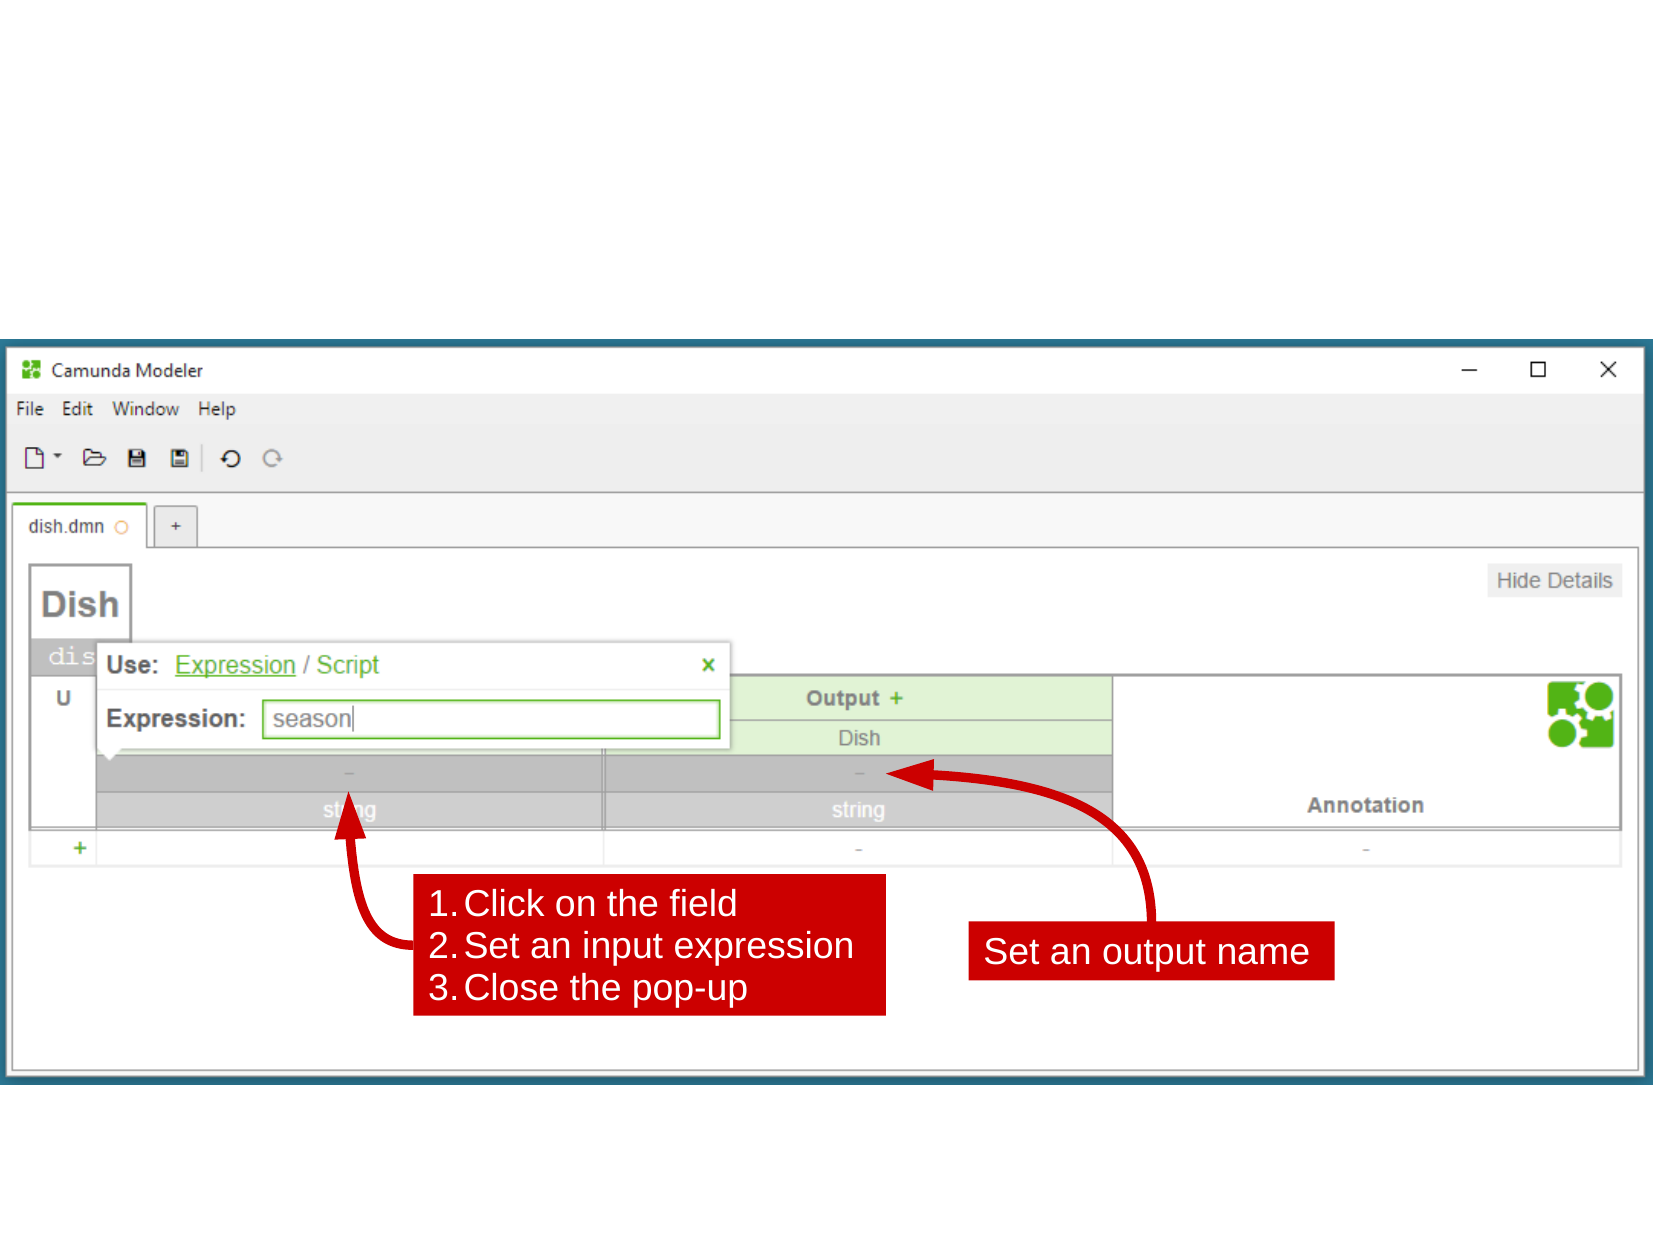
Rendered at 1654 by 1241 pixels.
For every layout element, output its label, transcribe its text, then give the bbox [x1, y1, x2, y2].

text_box Set an output name [968, 923, 1335, 981]
text_box Click on the field Set an input expression Close the pop-up [413, 874, 886, 1016]
picture [0, 339, 1653, 1085]
